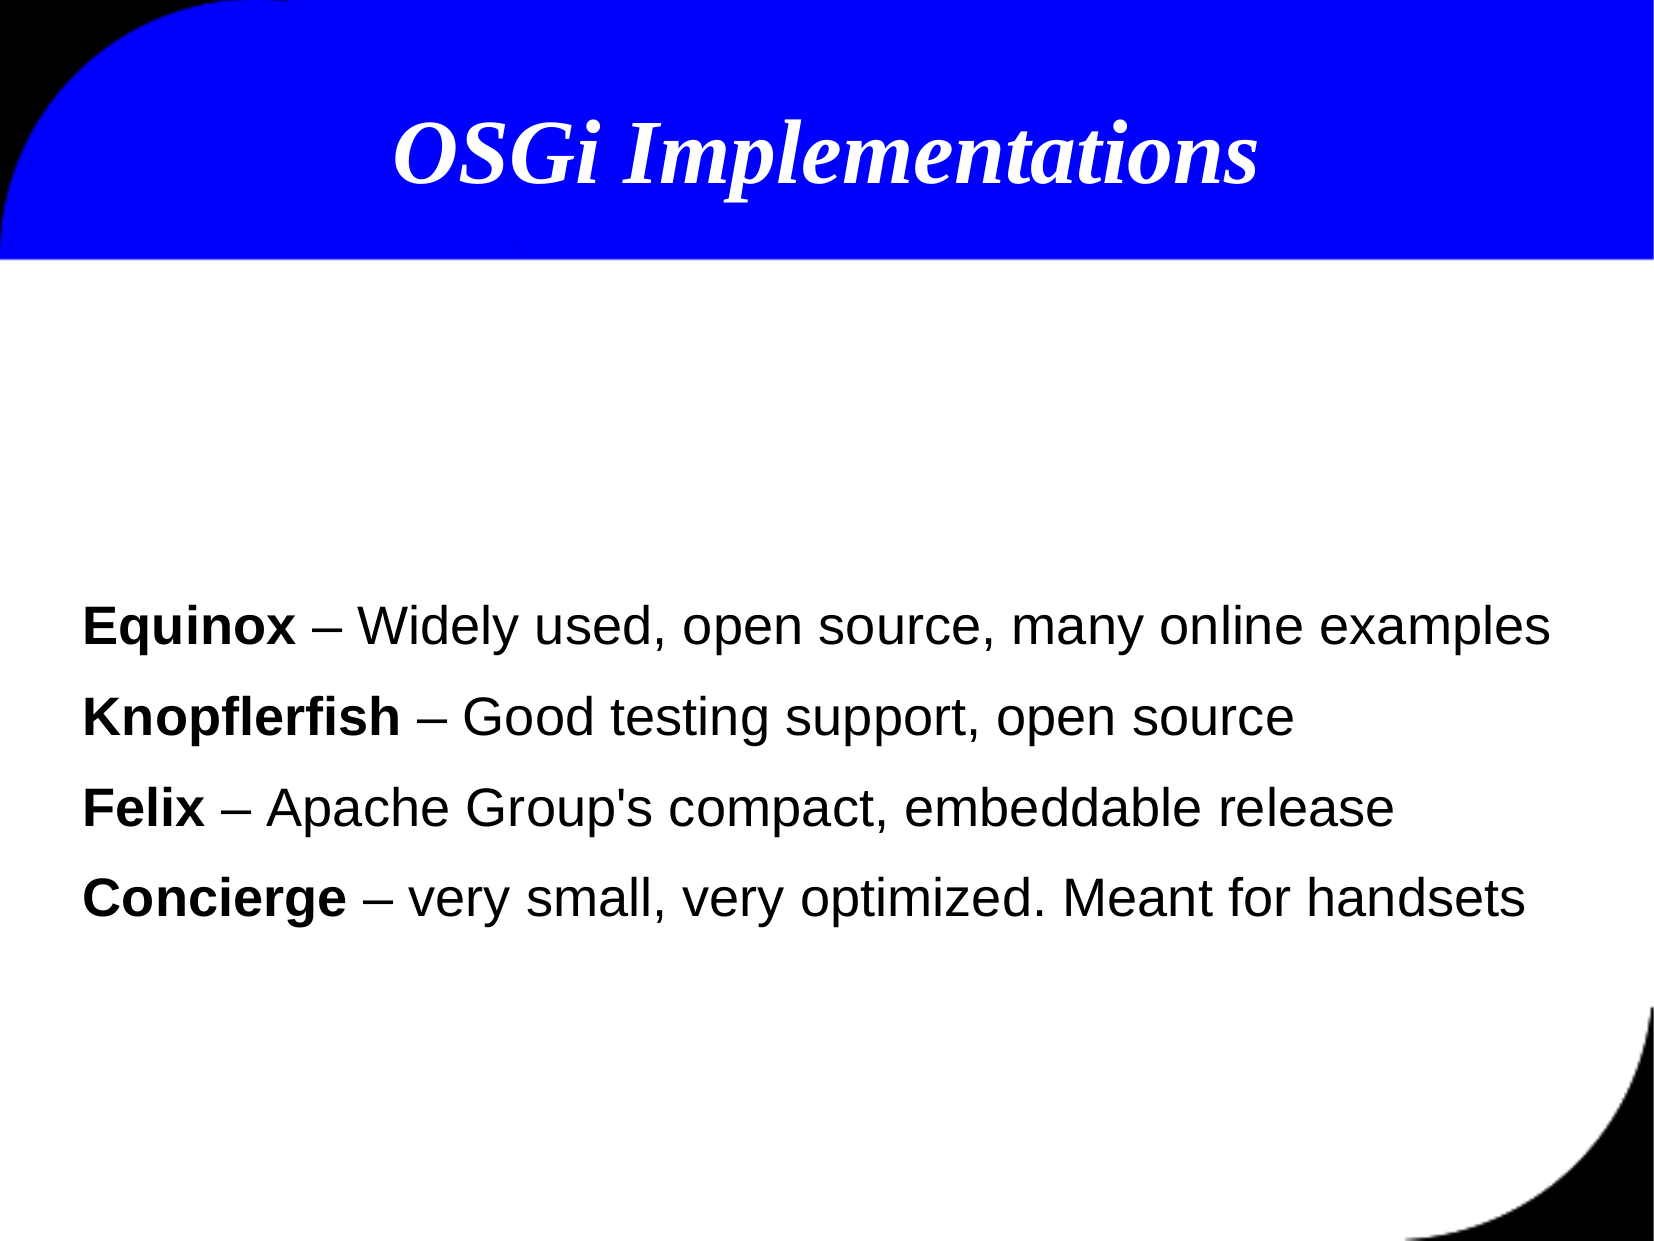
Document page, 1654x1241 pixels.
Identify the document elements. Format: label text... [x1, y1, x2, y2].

subtitle Equinox – Widely used, open source, many online examples Knopflerfish – Good testing support, open source Felix – Apache Group's compact, embeddable release Concierge – very small, very optimized. Meant for handsets [82, 337, 1571, 1157]
picture [0, 0, 1654, 1241]
title OSGi Implementations [82, 49, 1571, 257]
